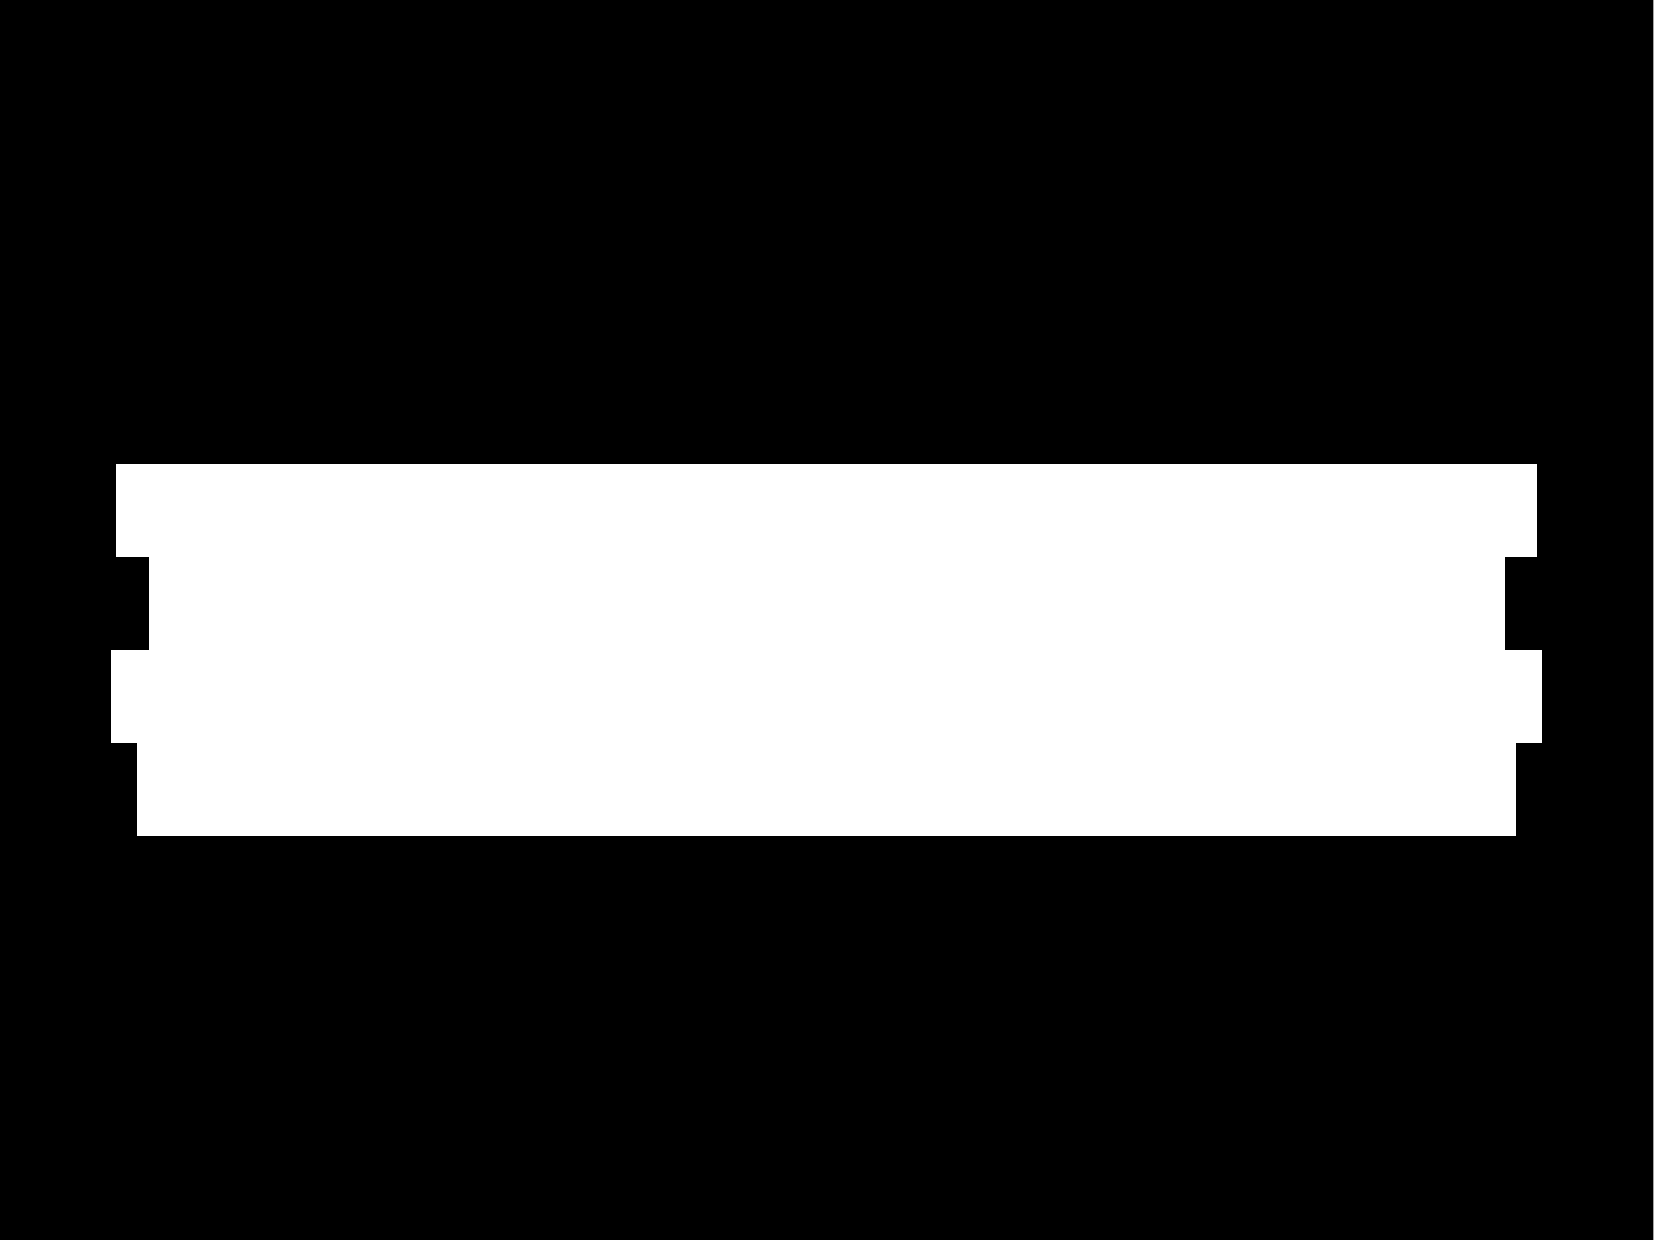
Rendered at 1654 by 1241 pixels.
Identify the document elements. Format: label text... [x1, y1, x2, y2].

subtitle Voz do que clama em meio ao deserto Prepara o caminho do meu Salvador Grita nas praça, nas ruas, nos campos Prepara o caminho do meu Salvador [82, 290, 1571, 1010]
